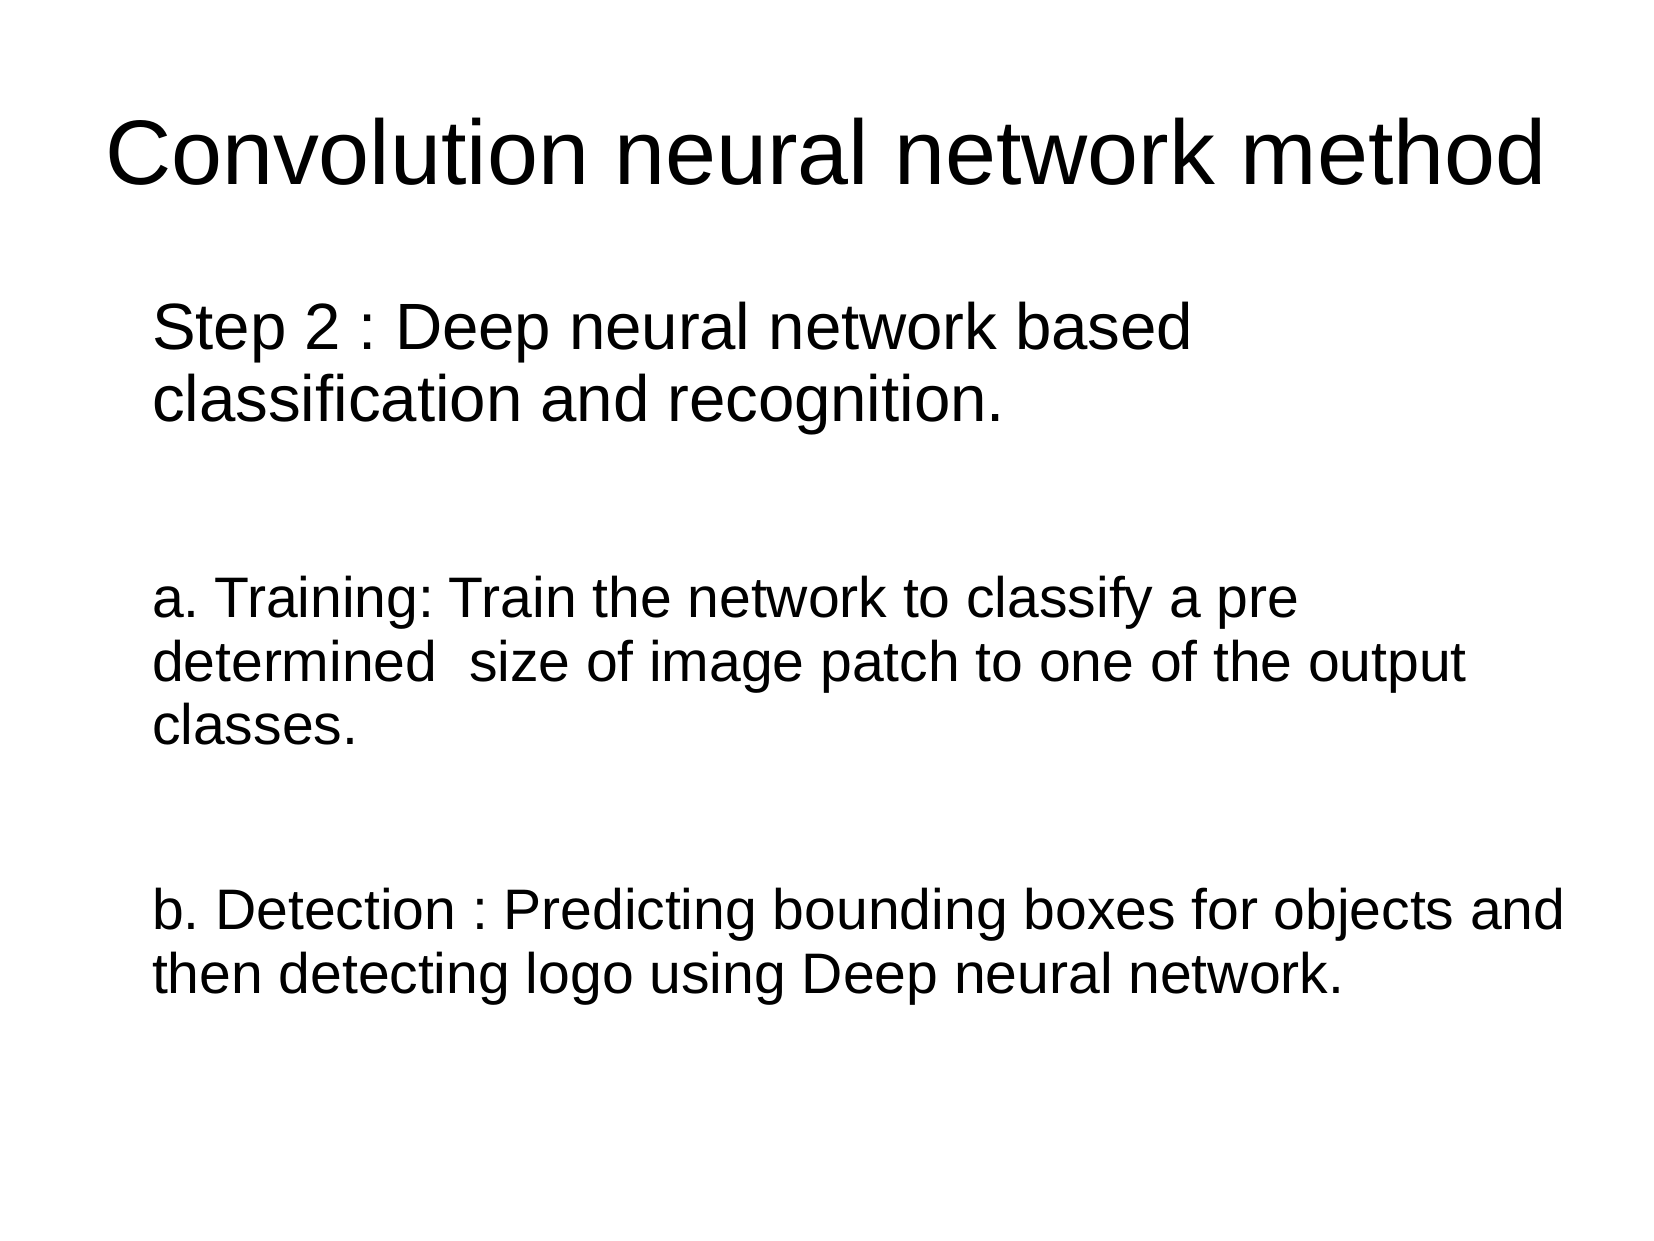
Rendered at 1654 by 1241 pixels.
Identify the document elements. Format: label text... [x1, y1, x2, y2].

list Step 2 : Deep neural network based classification and recognition. a. Training: Train the network to classify a pre determined size of image patch to one of the output classes. b. Detection : Predicting bounding boxes for objects and then detecting logo using Deep neural network. [82, 290, 1571, 1010]
title Convolution neural network method [82, 49, 1571, 257]
